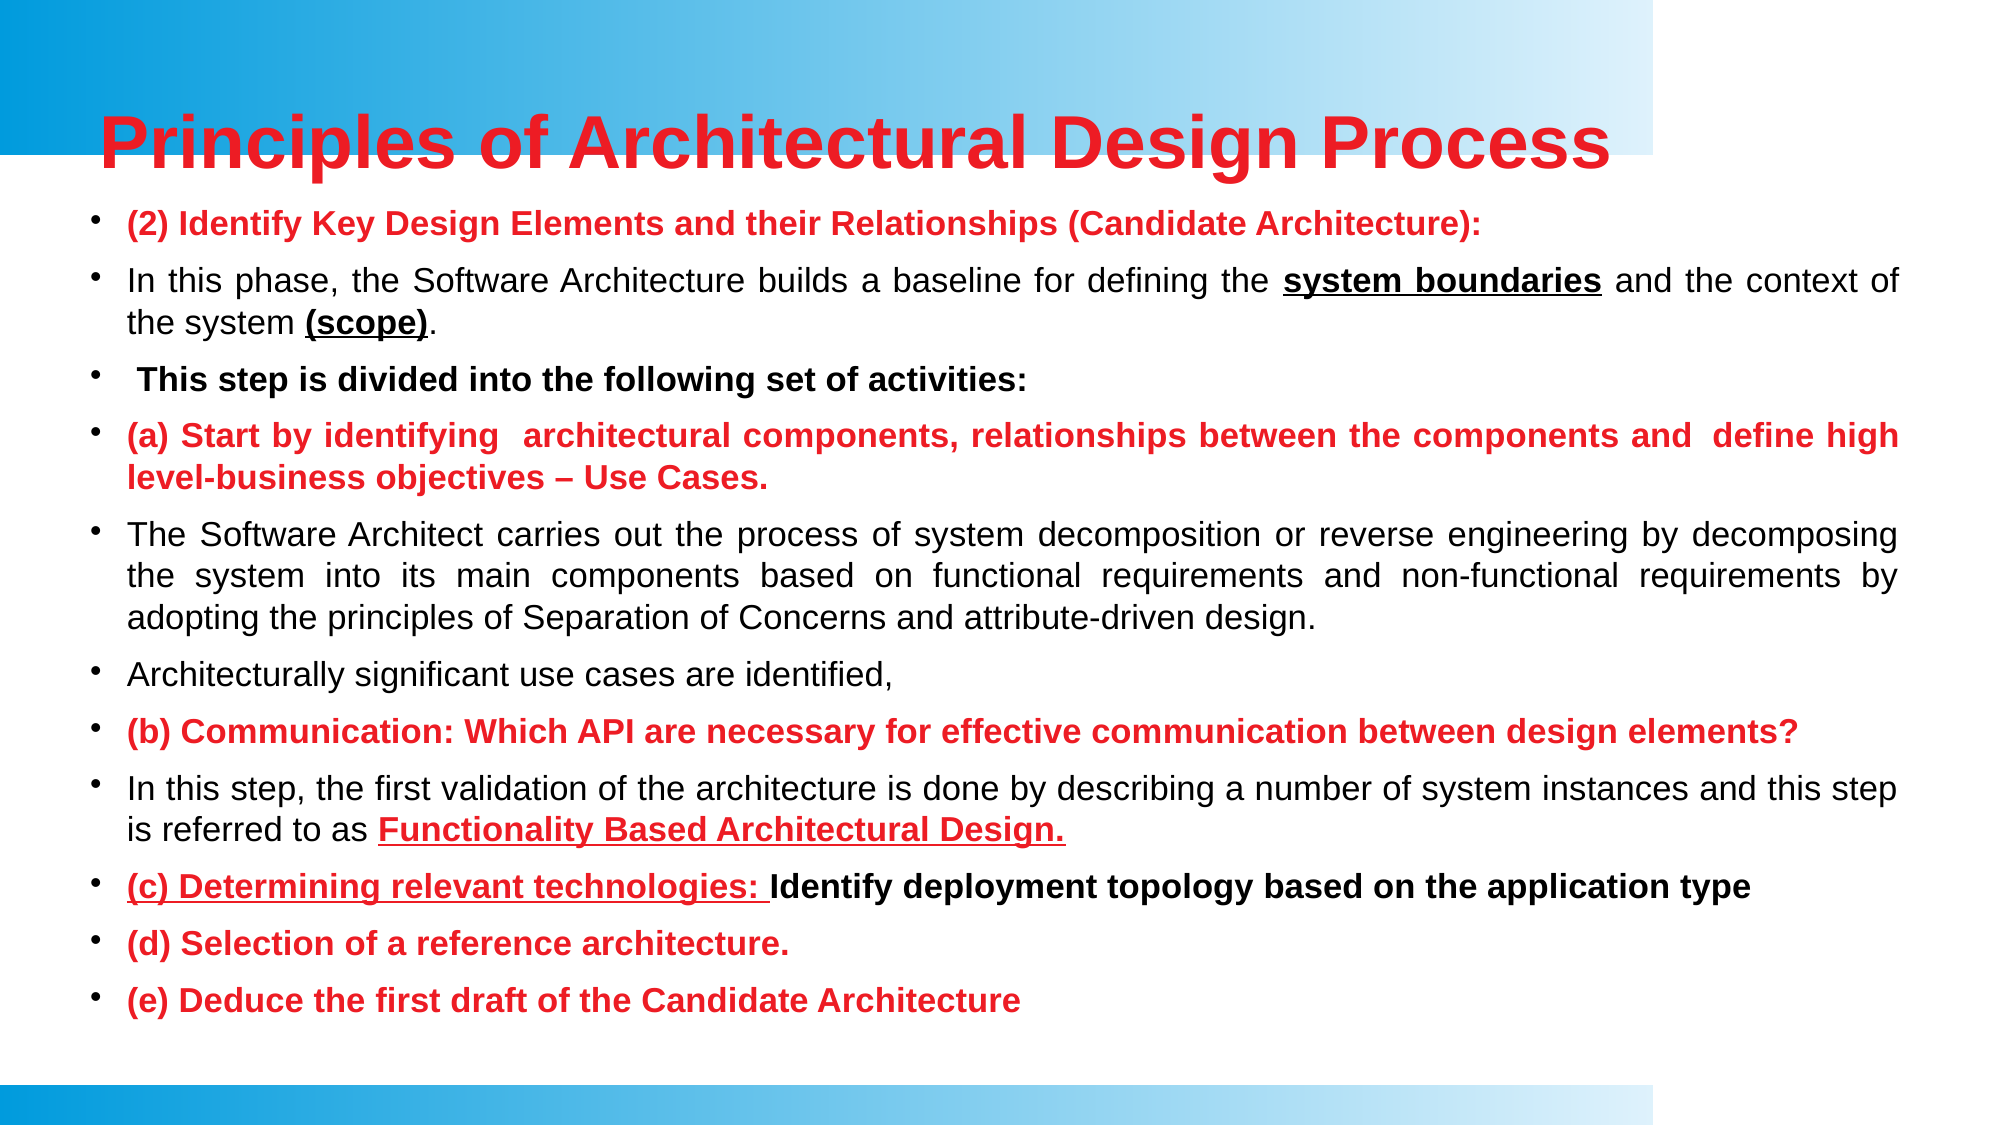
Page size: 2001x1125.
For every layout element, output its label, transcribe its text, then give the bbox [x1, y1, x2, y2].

list (2) Identify Key Design Elements and their Relationships (Candidate Architecture): In this phase, the Software Architecture builds a baseline for defining the system boundaries and the context of the system (scope). This step is divided into the following set of activities: (a) Start by identifying architectural components, relationships between the components and define high level-business objectives – Use Cases. The Software Architect carries out the process of system decomposition or reverse engineering by decomposing the system into its main components based on functional requirements and non-functional requirements by adopting the principles of Separation of Concerns and attribute-driven design. Architecturally significant use cases are identified, (b) Communication: Which API are necessary for effective communication between design elements? In this step, the first validation of the architecture is done by describing a number of system instances and this step is referred to as Functionality Based Architectural Design. (c) Determining relevant technologies: Identify deployment topology based on the application type (d) Selection of a reference architecture. (e) Deduce the first draft of the Candidate Architecture [90, 200, 1900, 1041]
title Principles of Architectural Design Process [99, 44, 1900, 200]
